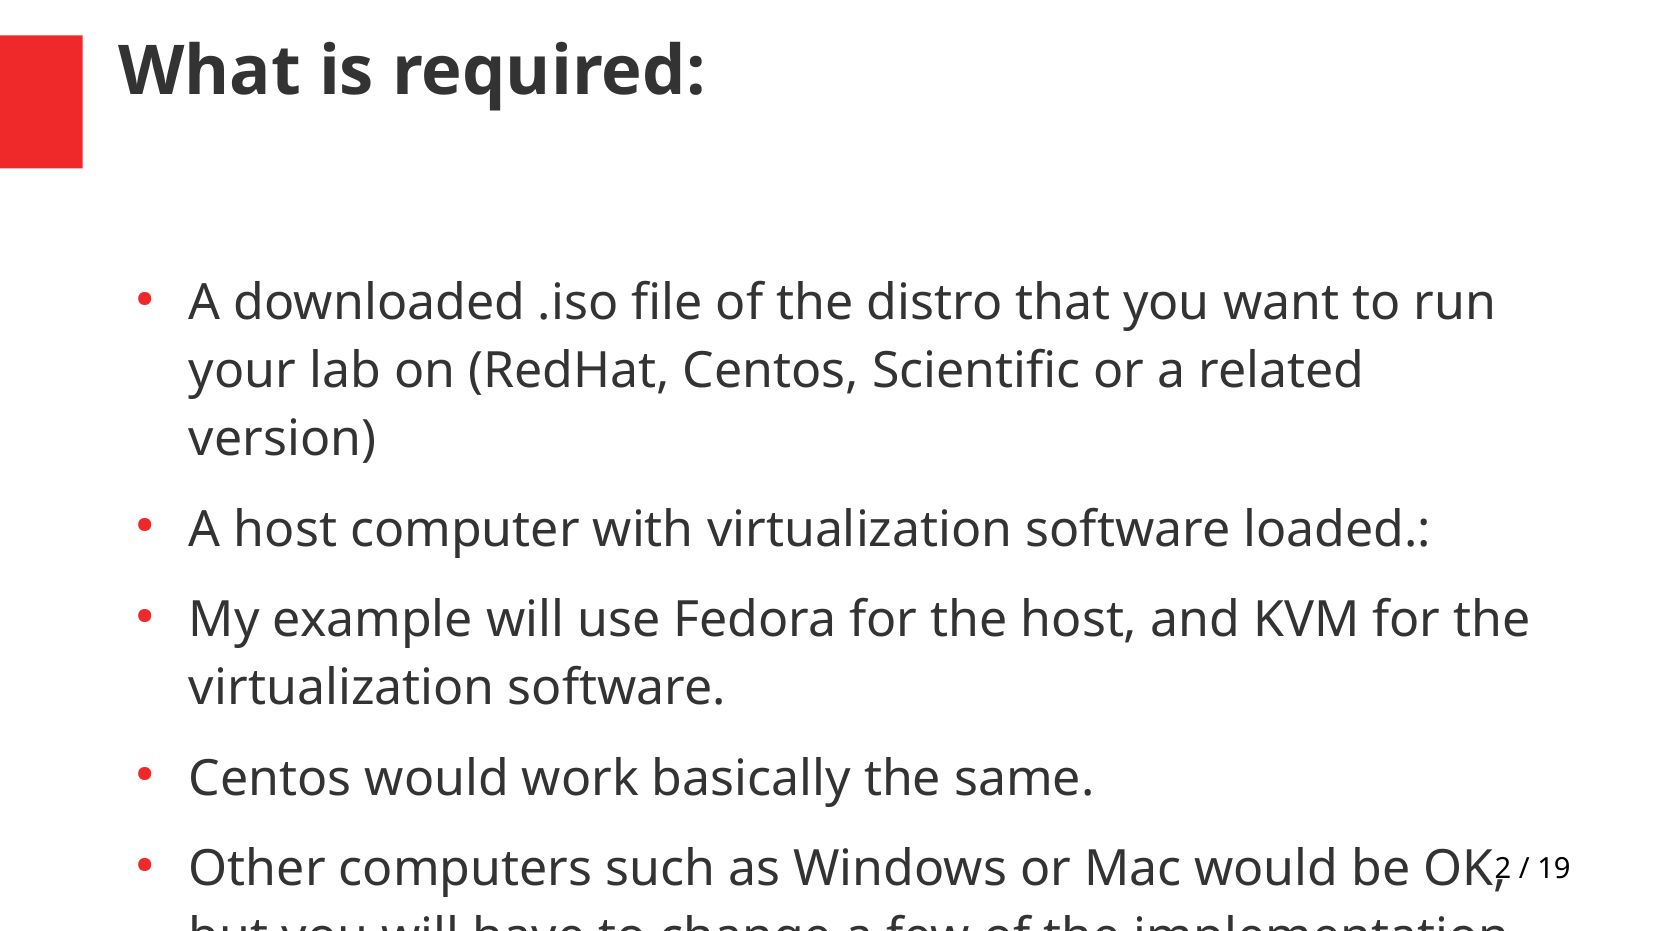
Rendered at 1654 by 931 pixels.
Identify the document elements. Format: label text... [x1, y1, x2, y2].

title What is required: [118, 7, 1571, 222]
list A downloaded .iso file of the distro that you want to run your lab on (RedHat, Centos, Scientific or a related version) A host computer with virtualization software loaded.: My example will use Fedora for the host, and KVM for the virtualization software. Centos would work basically the same. Other computers such as Windows or Mac would be OK, but you will have to change a few of the implementation details to suit your platform. [118, 265, 1536, 806]
